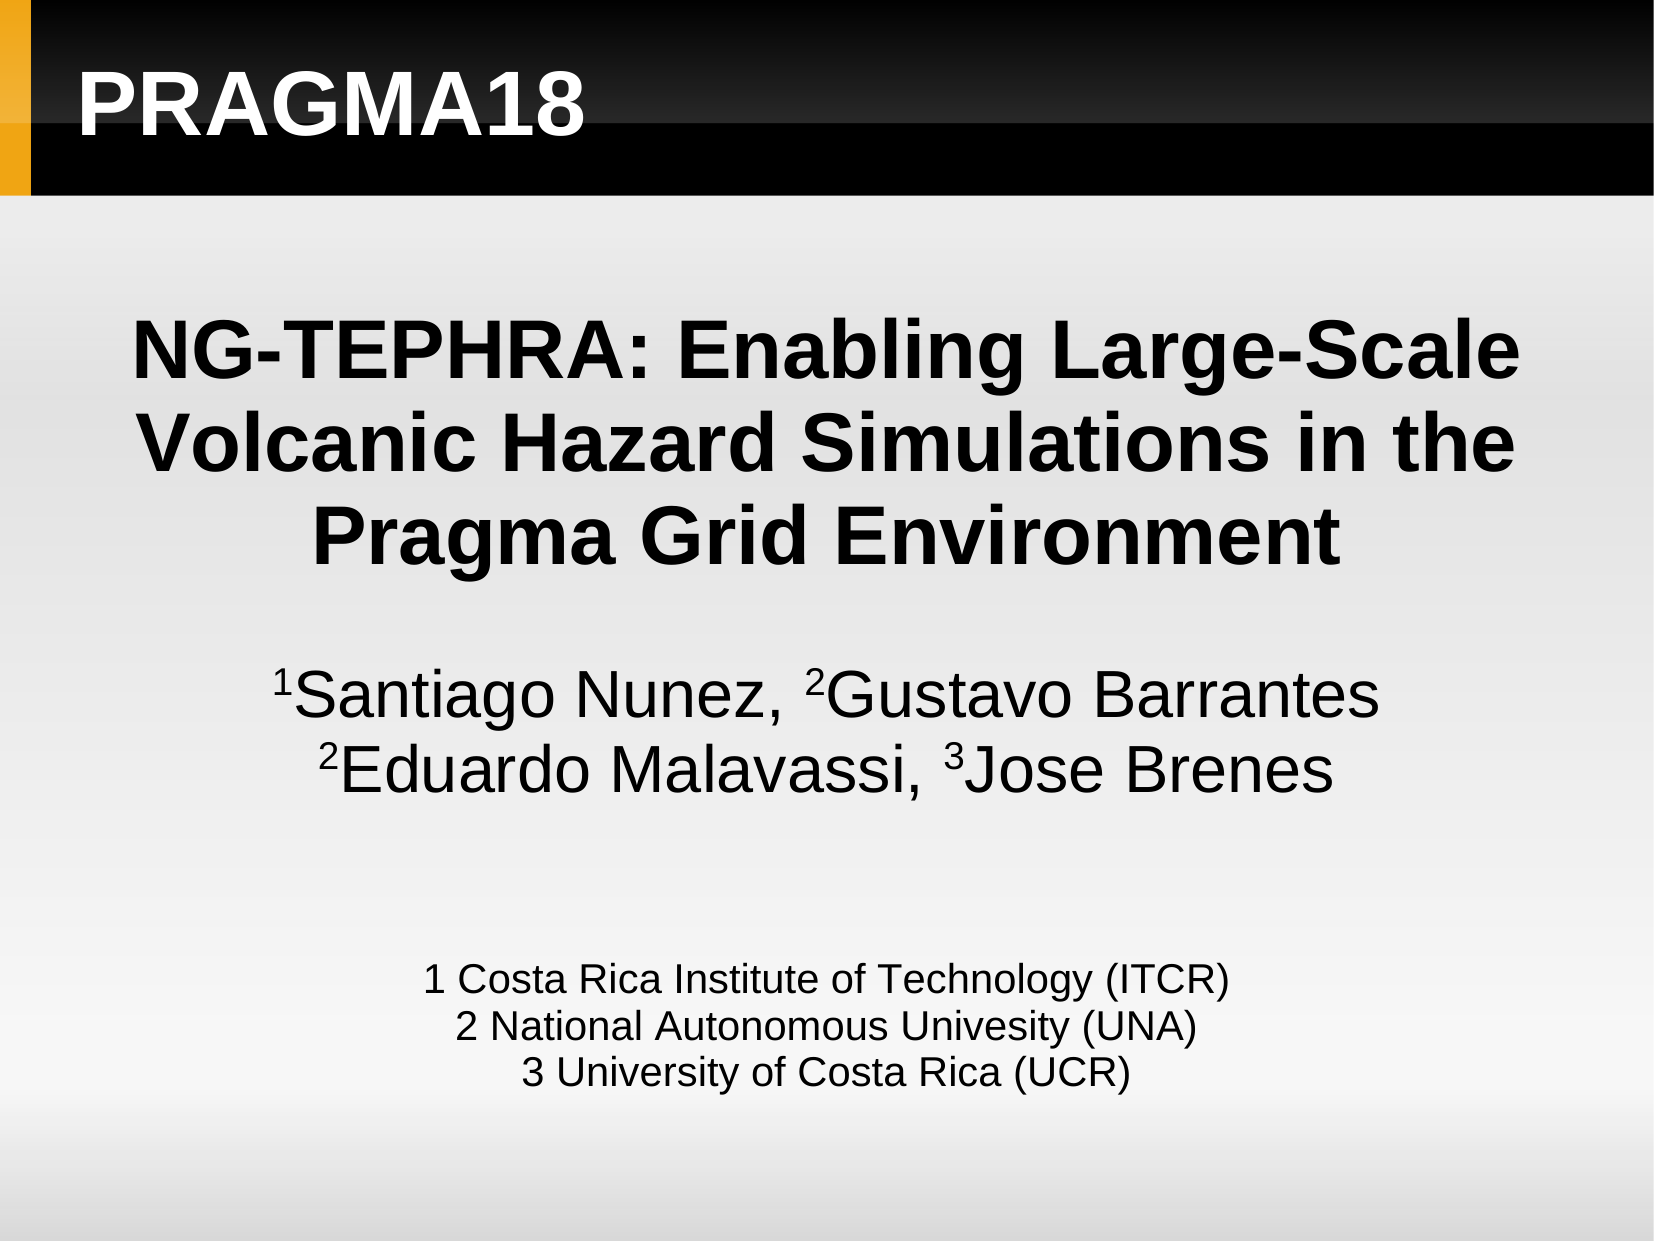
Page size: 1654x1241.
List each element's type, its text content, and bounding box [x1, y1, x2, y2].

picture [0, 0, 1654, 1241]
title PRAGMA18 [76, 7, 1565, 200]
subtitle NG-TEPHRA: Enabling Large-Scale Volcanic Hazard Simulations in the Pragma Grid Environment 1Santiago Nunez, 2Gustavo Barrantes 2Eduardo Malavassi, 3Jose Brenes 1 Costa Rica Institute of Technology (ITCR) 2 National Autonomous Univesity (UNA) 3 University of Costa Rica (UCR) [82, 297, 1571, 1102]
